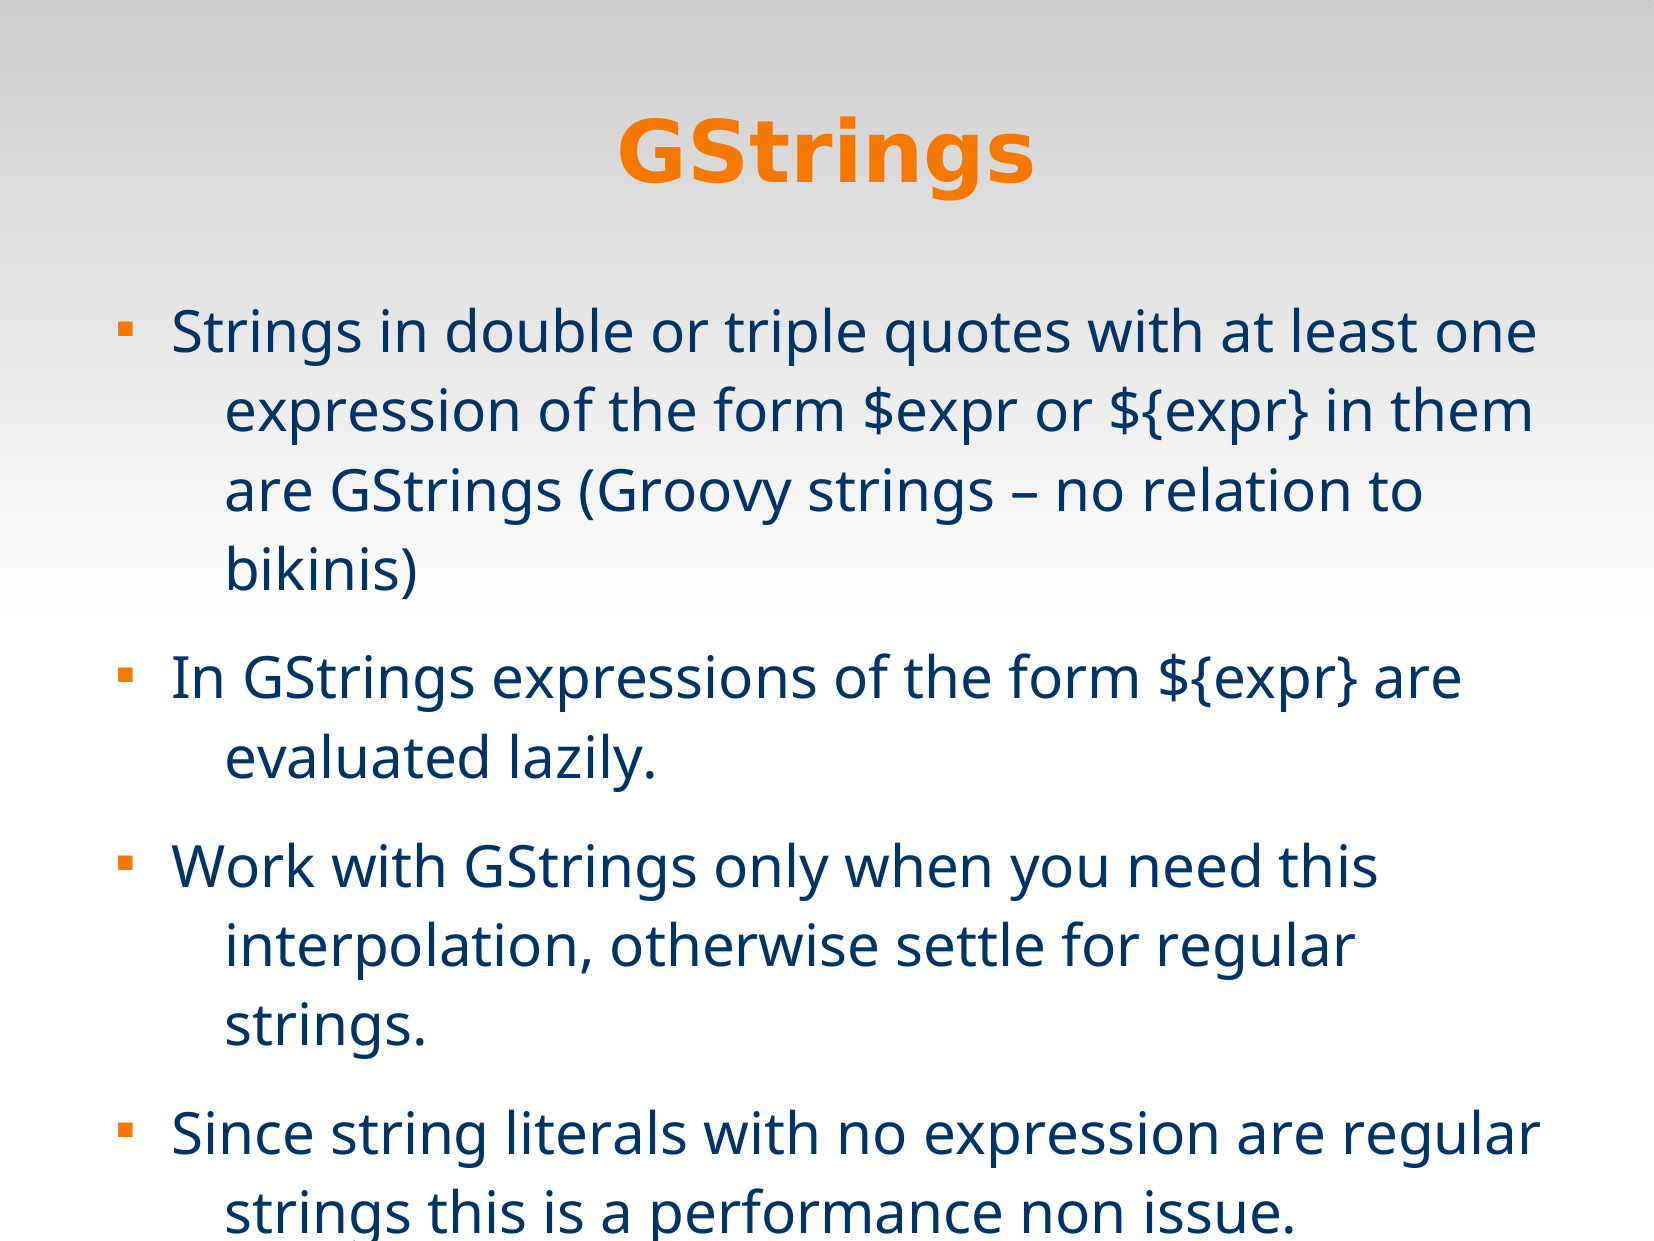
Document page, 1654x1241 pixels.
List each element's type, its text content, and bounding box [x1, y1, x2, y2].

title GStrings [82, 49, 1571, 257]
list Strings in double or triple quotes with at least one expression of the form $expr or ${expr} in them are GStrings (Groovy strings – no relation to bikinis) In GStrings expressions of the form ${expr} are evaluated lazily. Work with GStrings only when you need this interpolation, otherwise settle for regular strings. Since string literals with no expression are regular strings this is a performance non issue. [82, 290, 1571, 1192]
